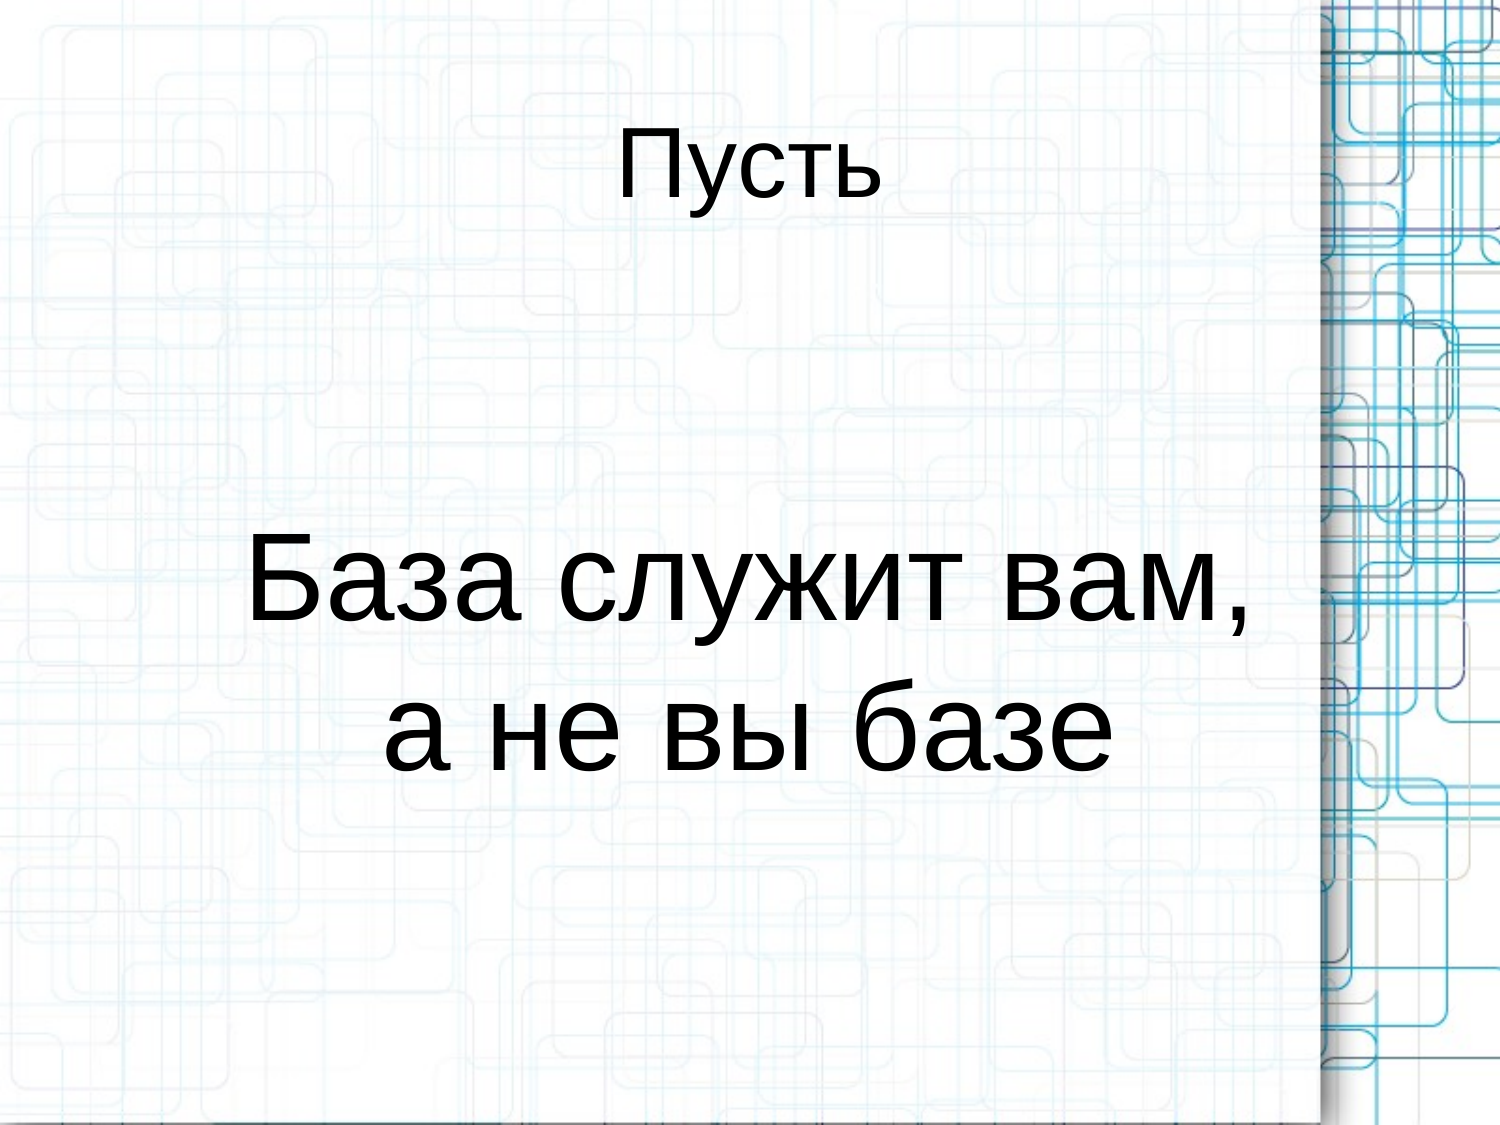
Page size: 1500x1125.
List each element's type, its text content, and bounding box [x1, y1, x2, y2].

picture [0, 0, 1500, 1125]
list База служит вам, а не вы базе [75, 237, 1425, 1053]
title Пусть [75, 45, 1425, 233]
